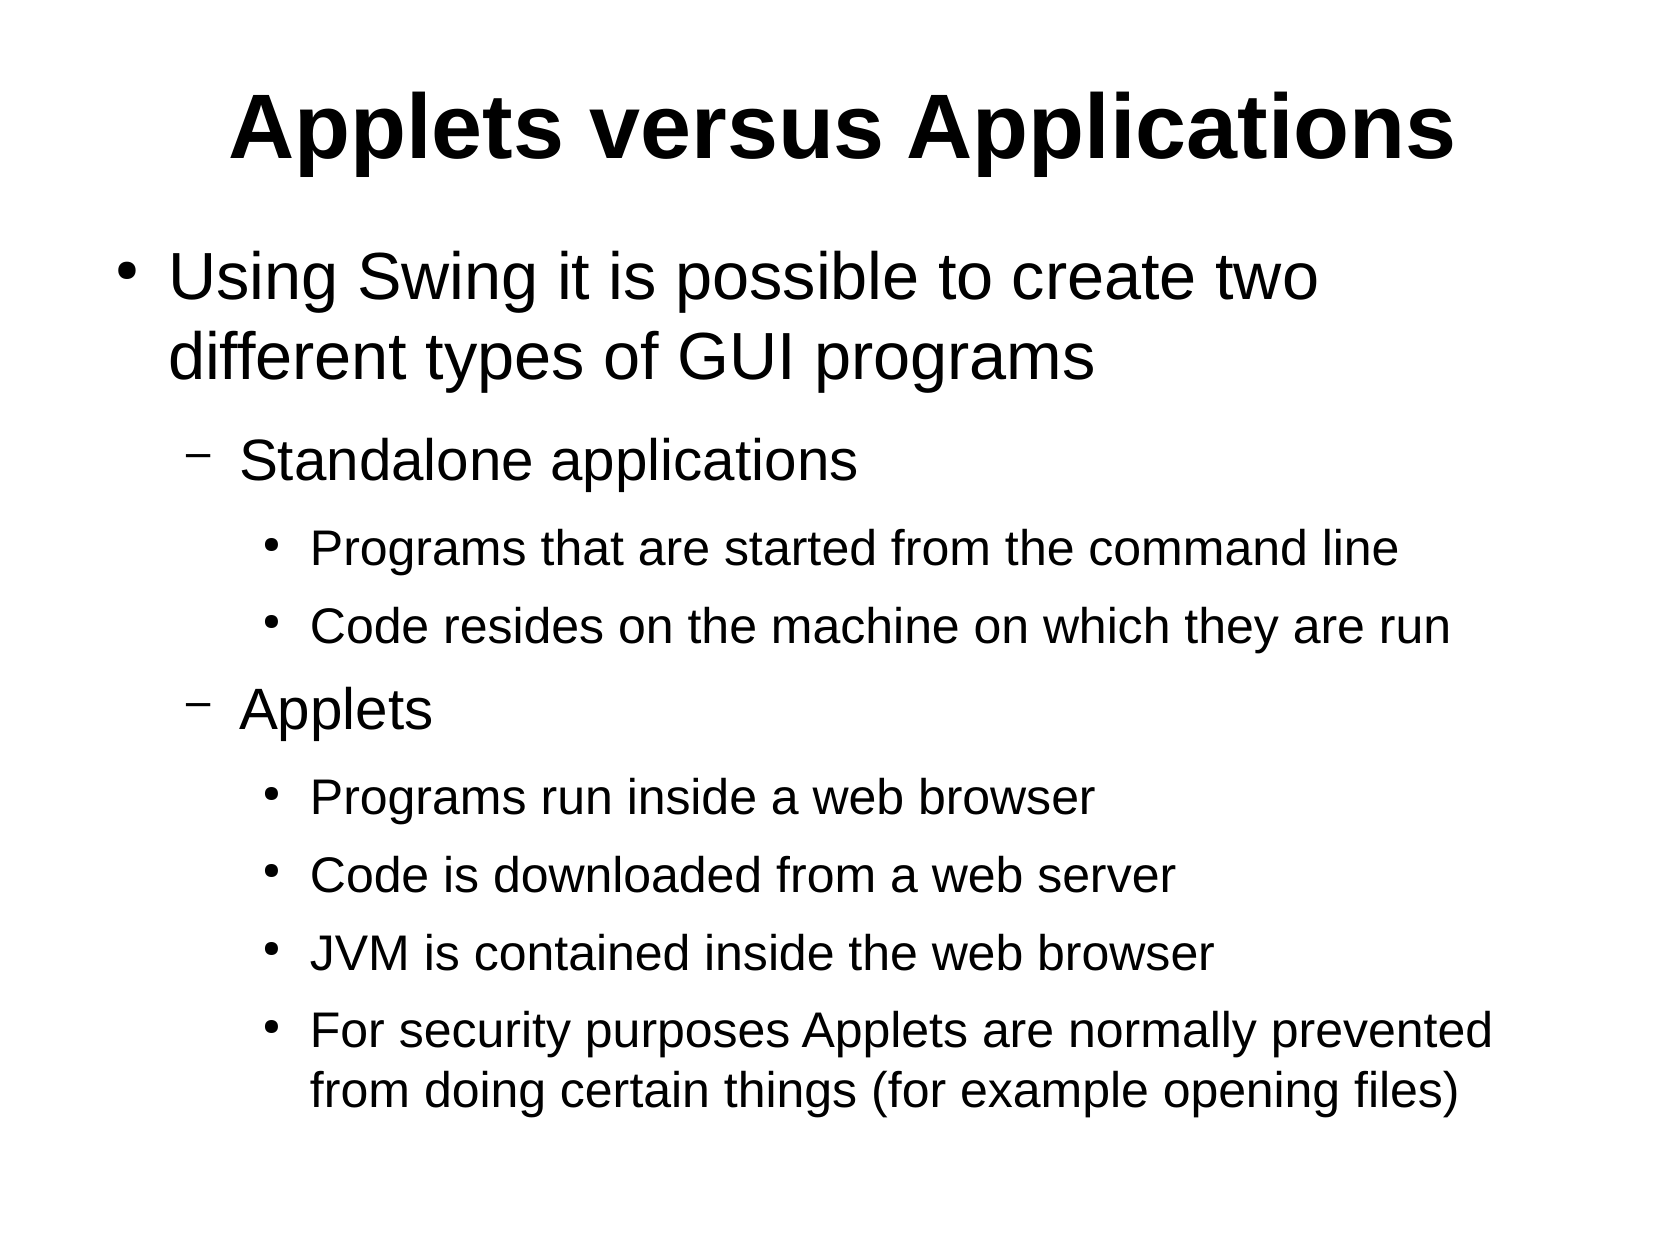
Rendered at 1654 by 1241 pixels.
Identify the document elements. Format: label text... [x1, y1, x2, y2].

title Applets versus Applications [82, 49, 1571, 196]
list Using Swing it is possible to create two different types of GUI programs Standalone applications Programs that are started from the command line Code resides on the machine on which they are run Applets Programs run inside a web browser Code is downloaded from a web server JVM is contained inside the web browser For security purposes Applets are normally prevented from doing certain things (for example opening files) [82, 225, 1538, 1186]
